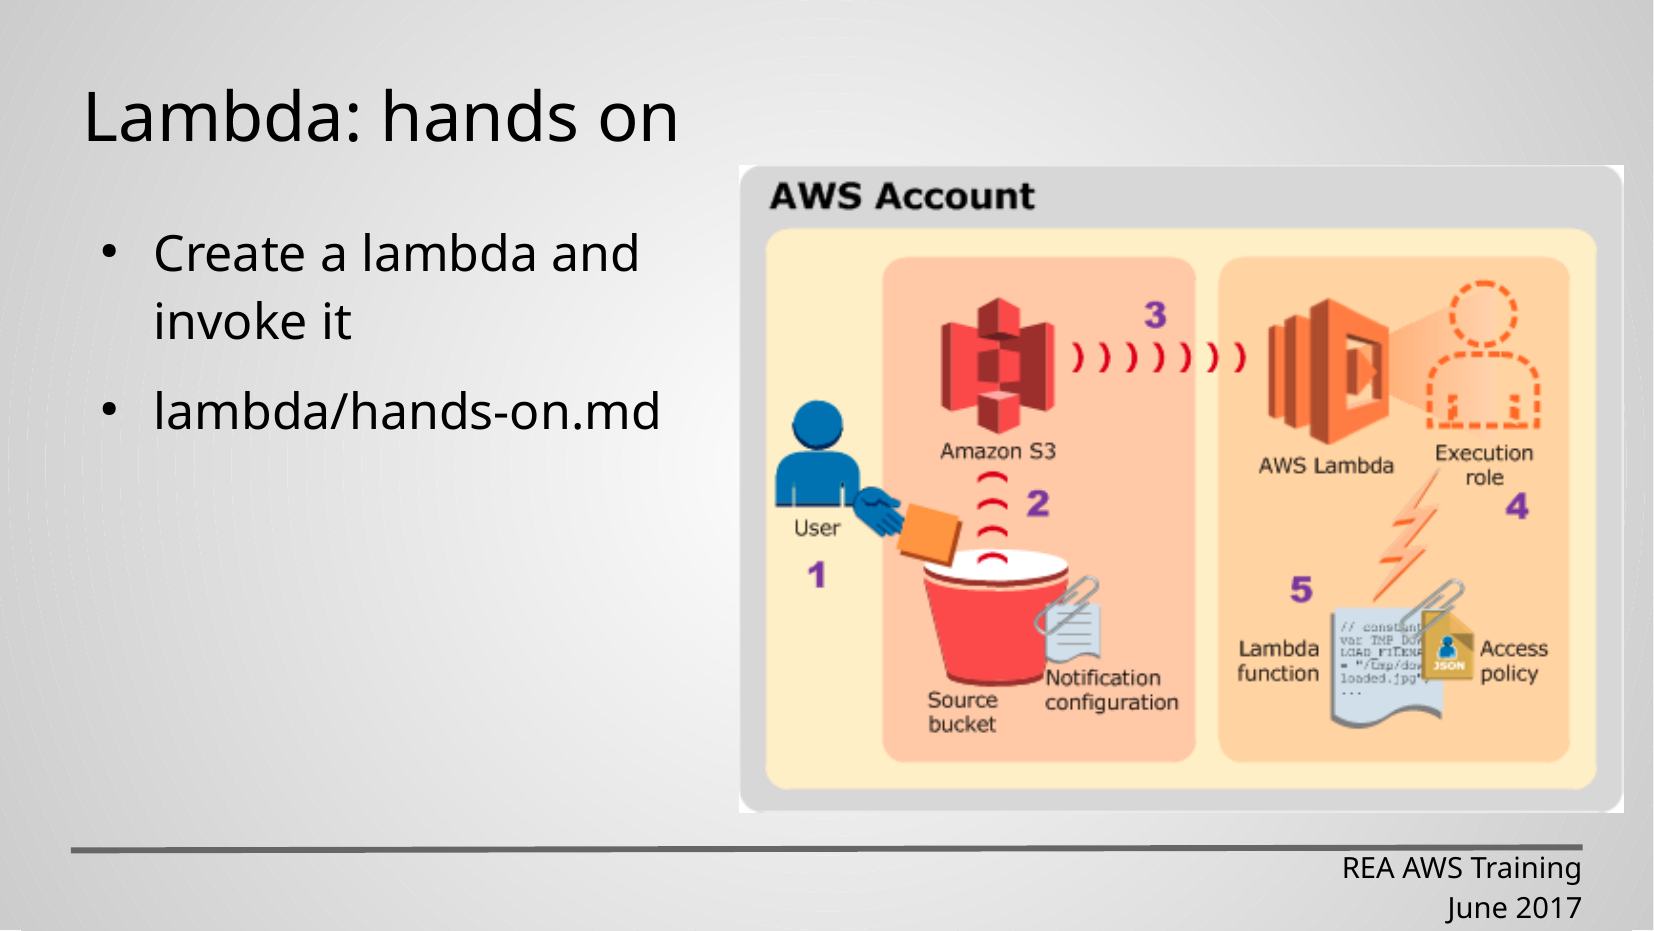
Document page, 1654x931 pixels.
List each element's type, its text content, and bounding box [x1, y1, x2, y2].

list Create a lambda and invoke it lambda/hands-on.md [82, 217, 1571, 827]
picture [739, 165, 1624, 813]
title Lambda: hands on [82, 37, 1571, 193]
